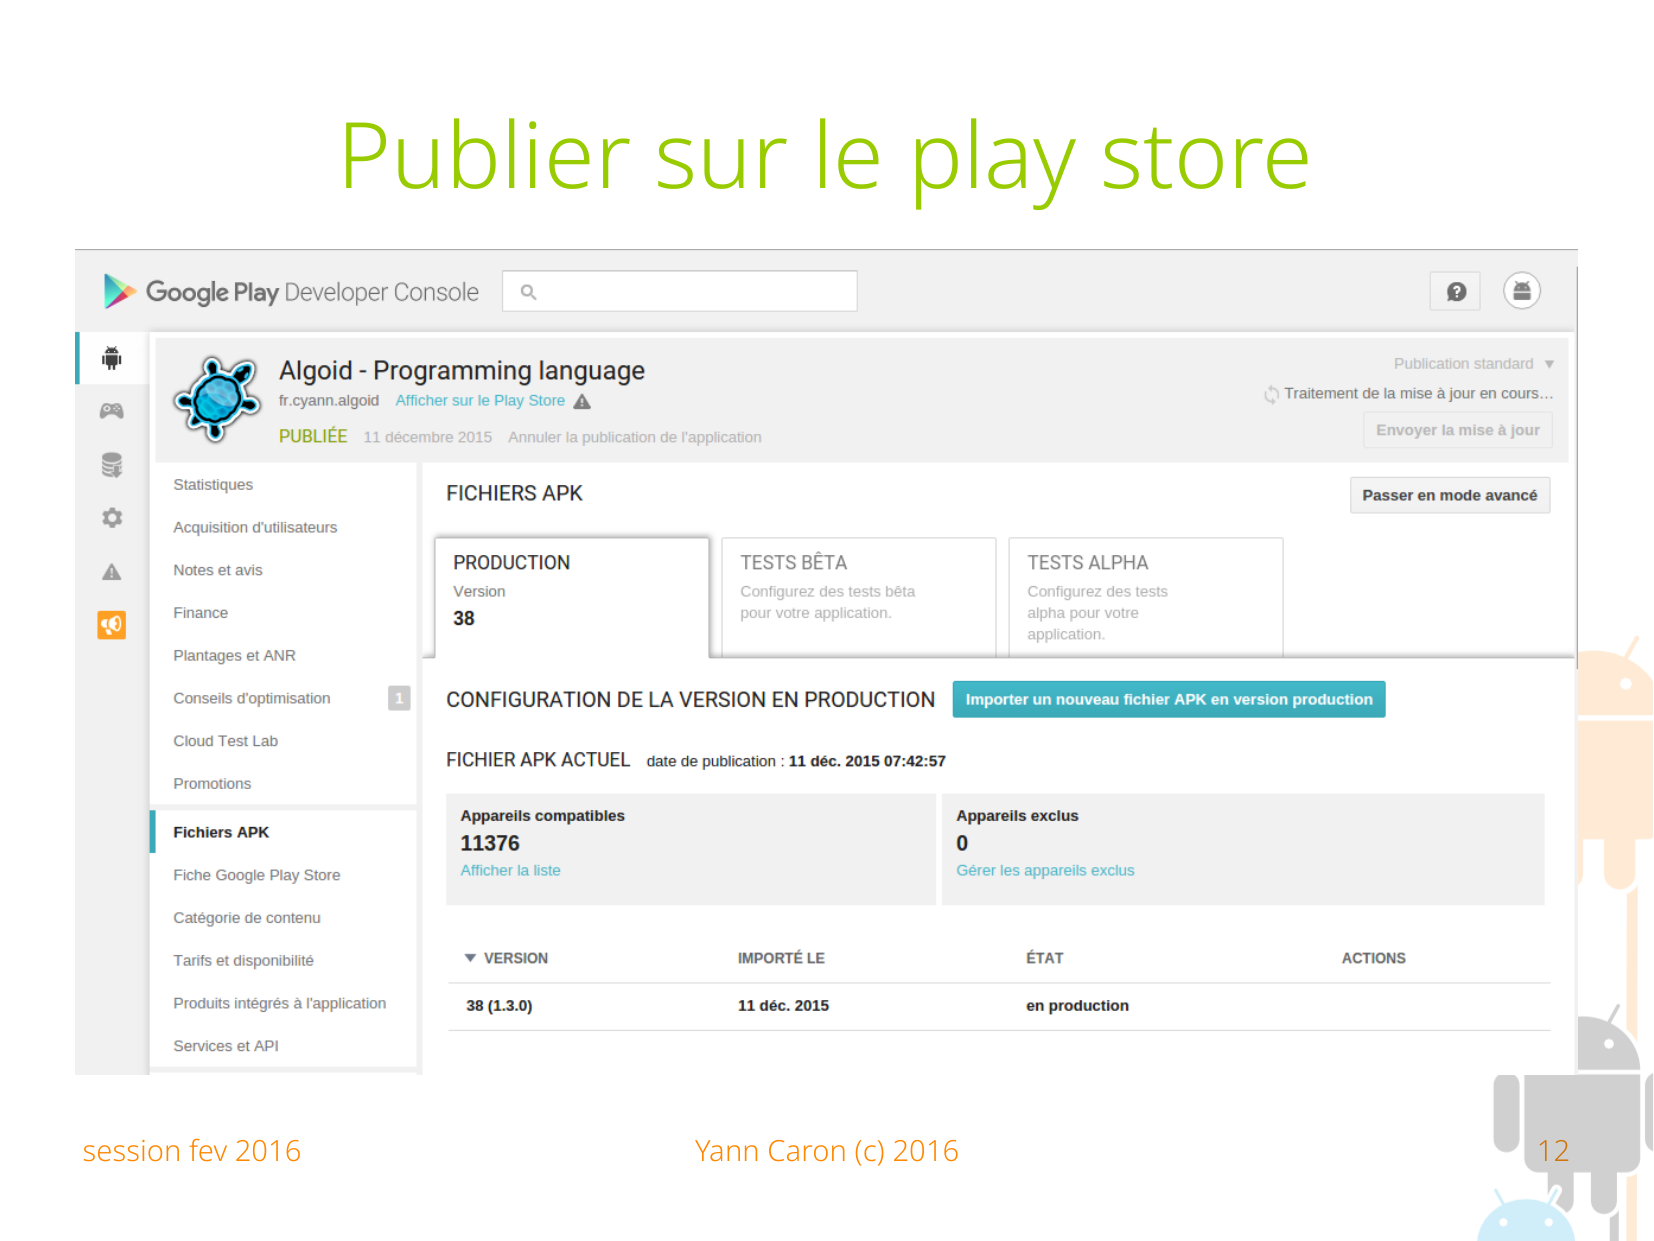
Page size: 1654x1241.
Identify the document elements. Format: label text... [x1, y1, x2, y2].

picture [75, 249, 1654, 1241]
title Publier sur le play store [82, 49, 1571, 249]
